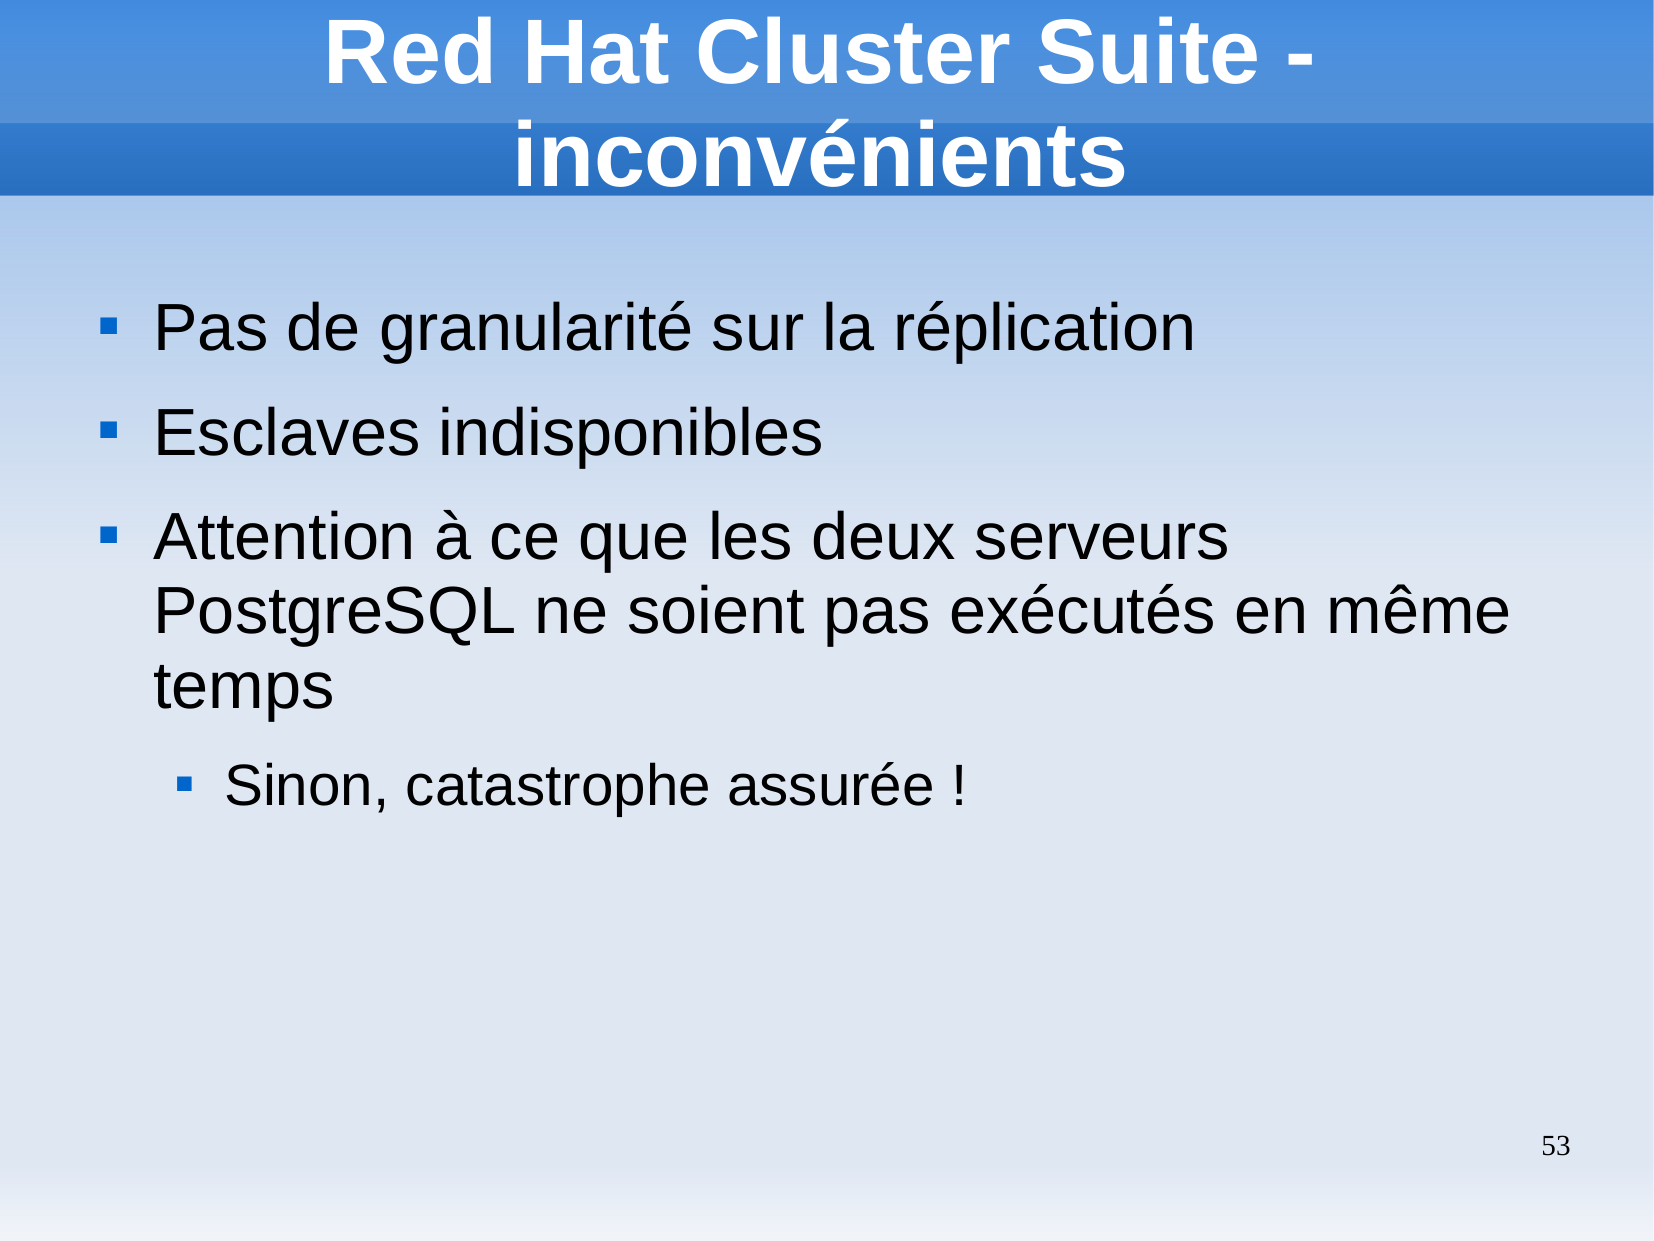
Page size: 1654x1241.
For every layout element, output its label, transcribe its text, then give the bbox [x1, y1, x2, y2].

title Red Hat Cluster Suite - inconvénients [76, 1, 1565, 207]
list Pas de granularité sur la réplication Esclaves indisponibles Attention à ce que les deux serveurs PostgreSQL ne soient pas exécutés en même temps Sinon, catastrophe assurée ! [82, 290, 1571, 1094]
picture [0, 0, 1654, 1241]
